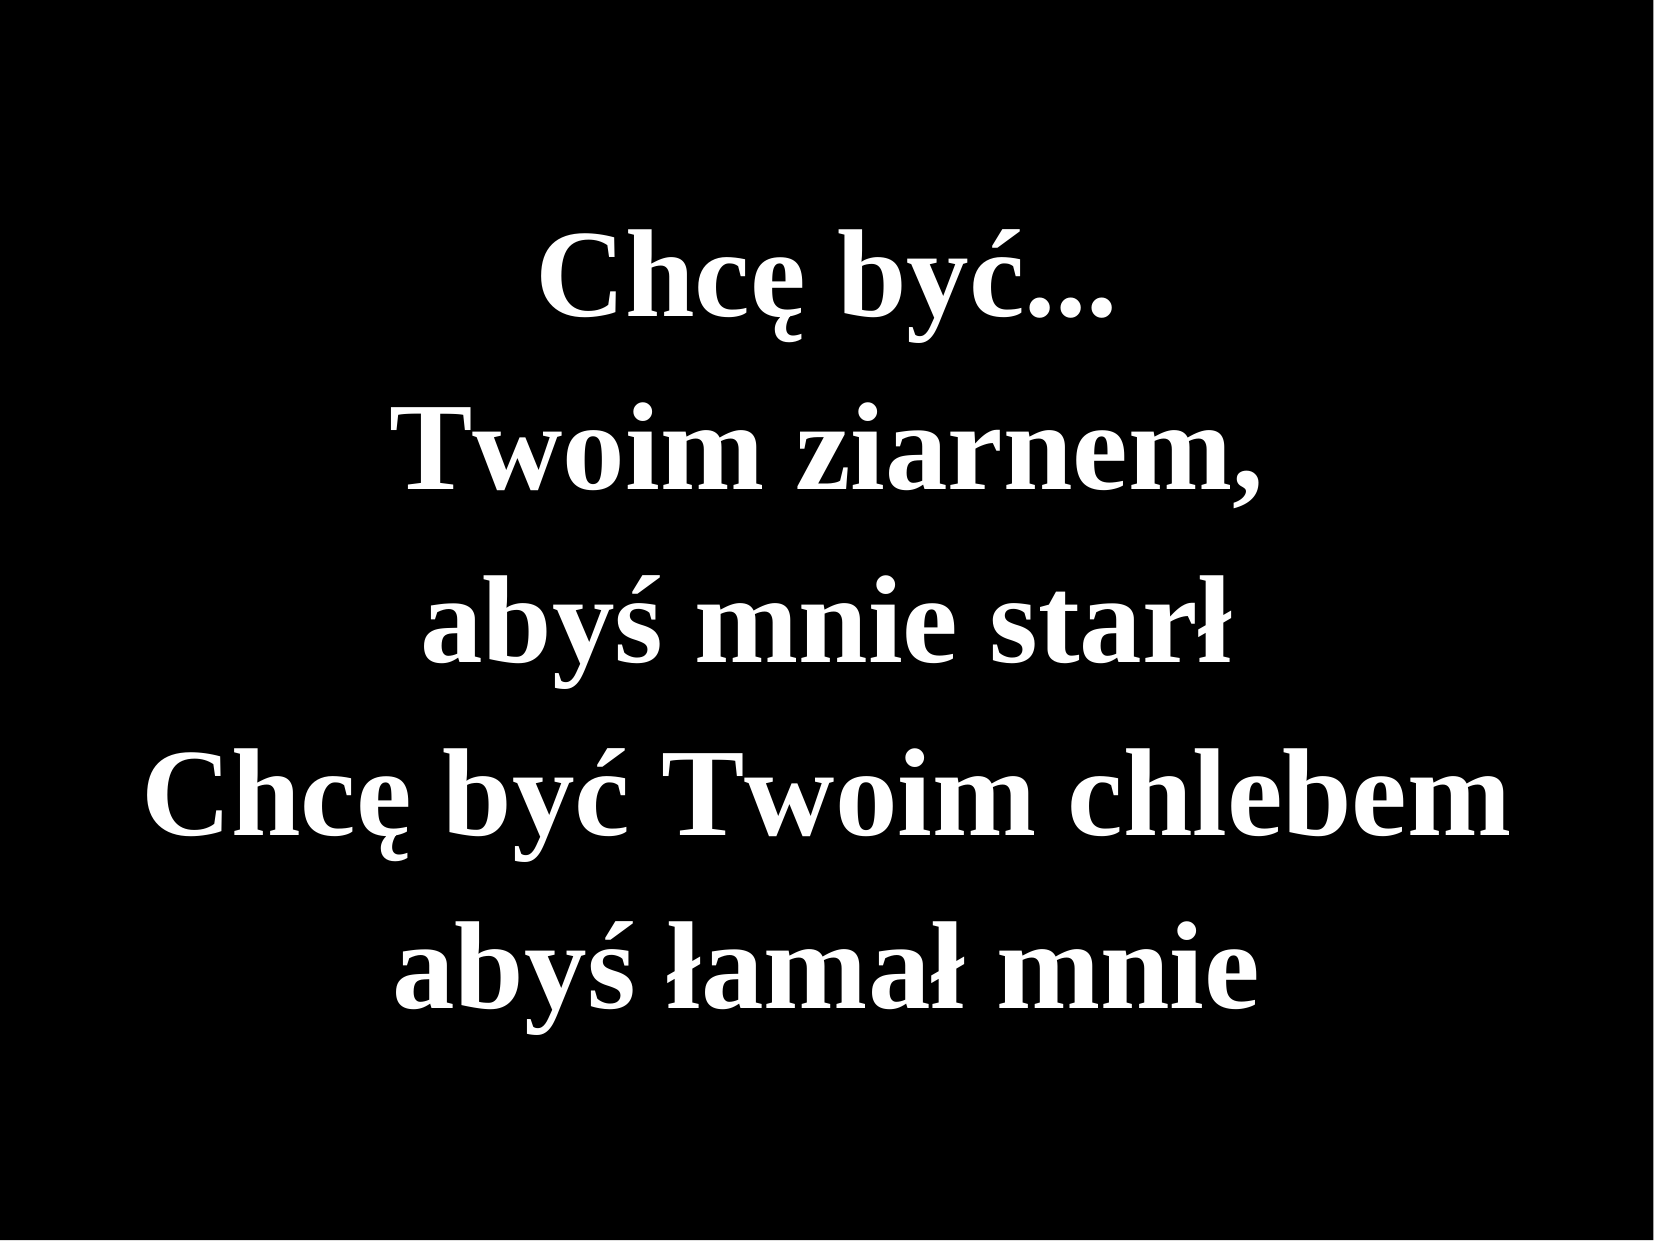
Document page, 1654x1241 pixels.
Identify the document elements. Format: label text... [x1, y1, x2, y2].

title Chcę być... ppp Twoim ziarnem, ppp abyś mnie starł ppp Chcę być Twoim chlebem ppp abyś łamał mnie [0, 0, 1654, 1241]
